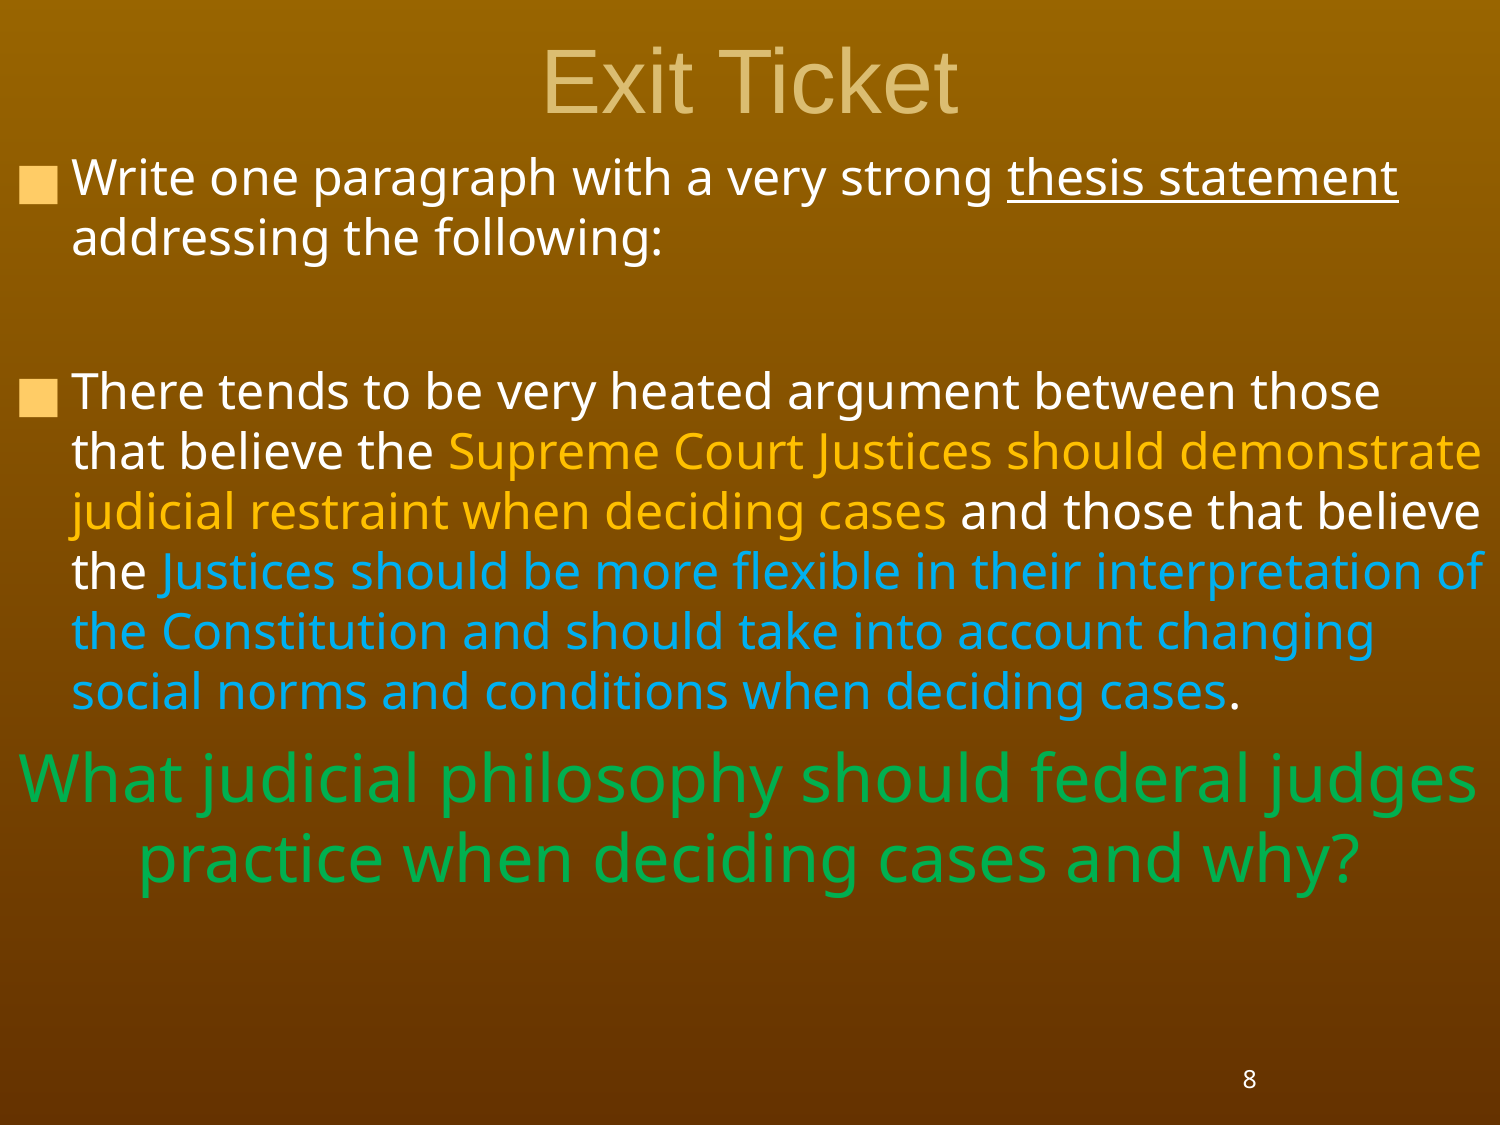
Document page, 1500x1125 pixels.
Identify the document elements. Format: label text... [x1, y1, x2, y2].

title Exit Ticket [75, 16, 1425, 137]
list Write one paragraph with a very strong thesis statement addressing the following: There tends to be very heated argument between those that believe the Supreme Court Justices should demonstrate judicial restraint when deciding cases and those that believe the Justices should be more flexible in their interpretation of the Constitution and should take into account changing social norms and conditions when deciding cases. What judicial philosophy should federal judges practice when deciding cases and why? [0, 137, 1500, 1125]
slide_number <number> [1226, 1059, 1273, 1105]
